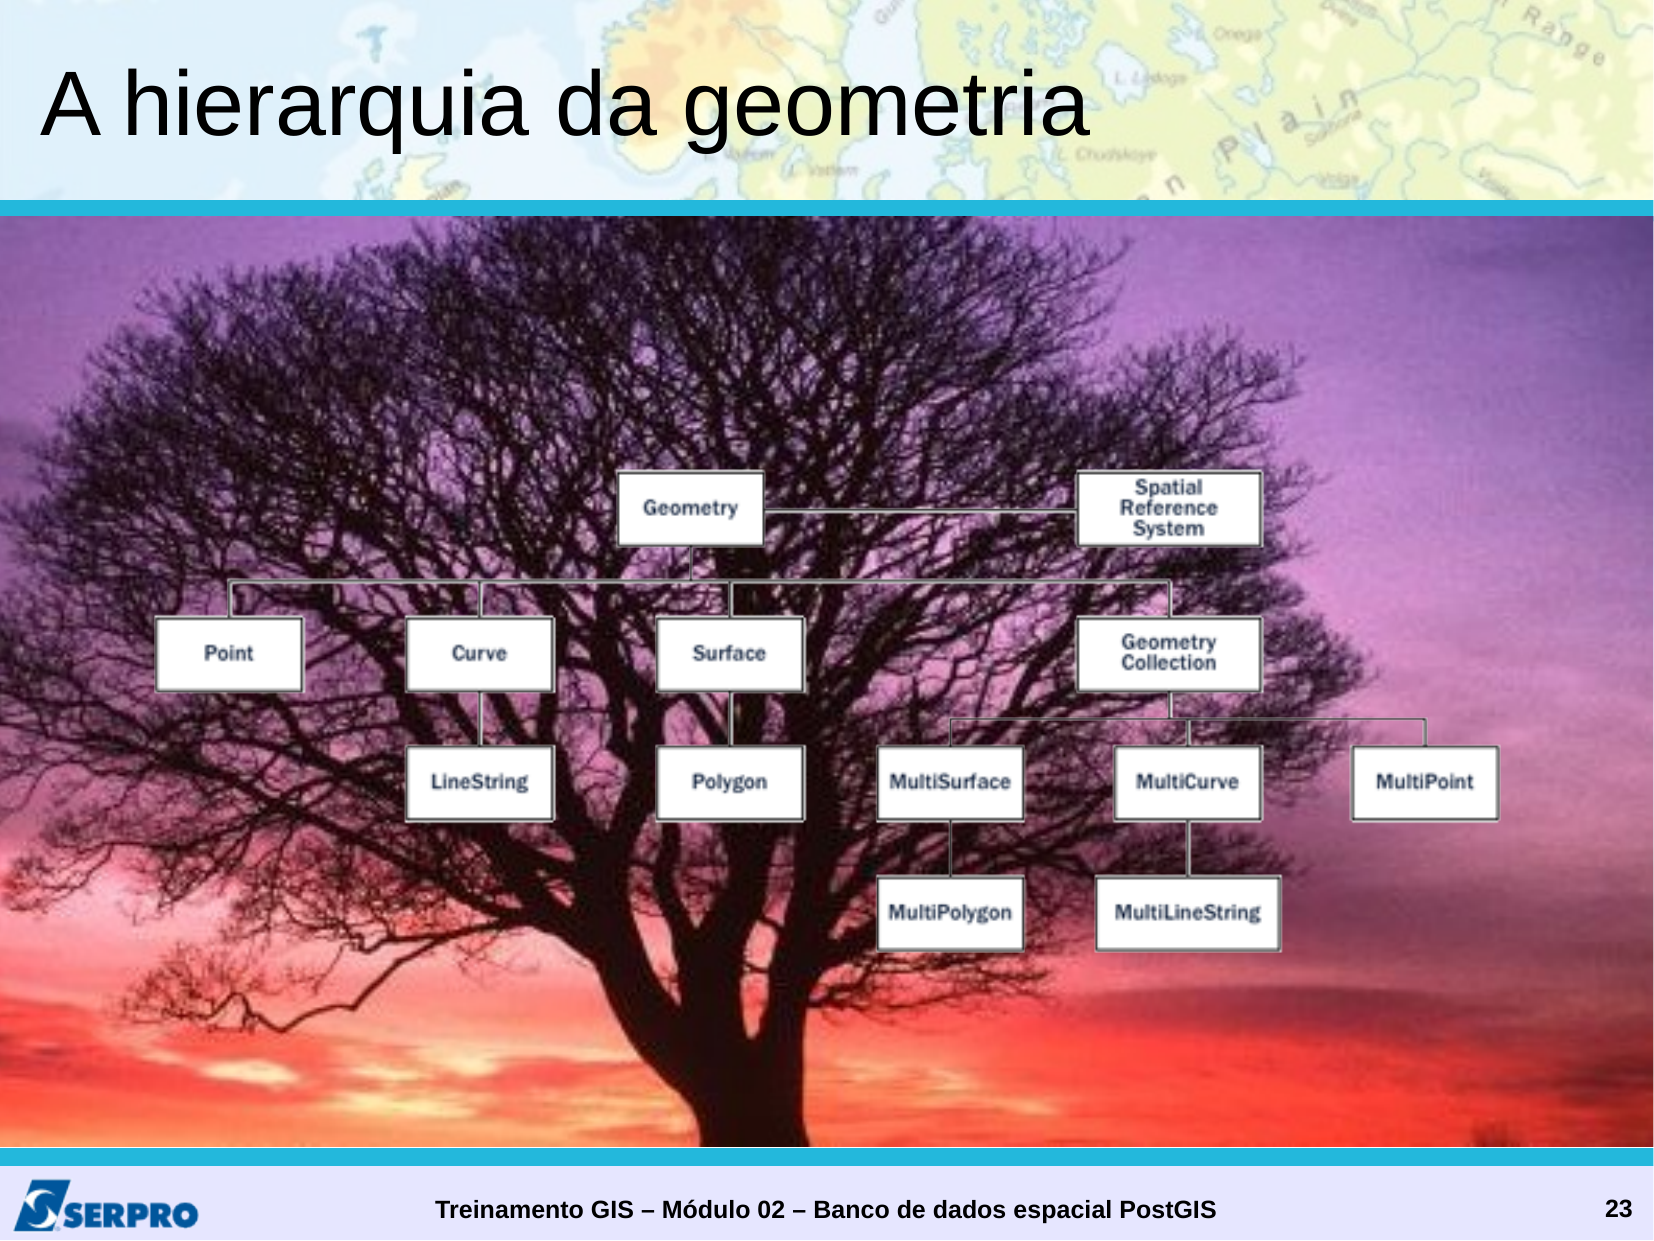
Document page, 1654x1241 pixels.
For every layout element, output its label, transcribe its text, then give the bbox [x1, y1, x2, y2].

title A hierarquia da geometria [40, 49, 1614, 159]
picture [0, 216, 1654, 1147]
picture [10, 1177, 201, 1235]
